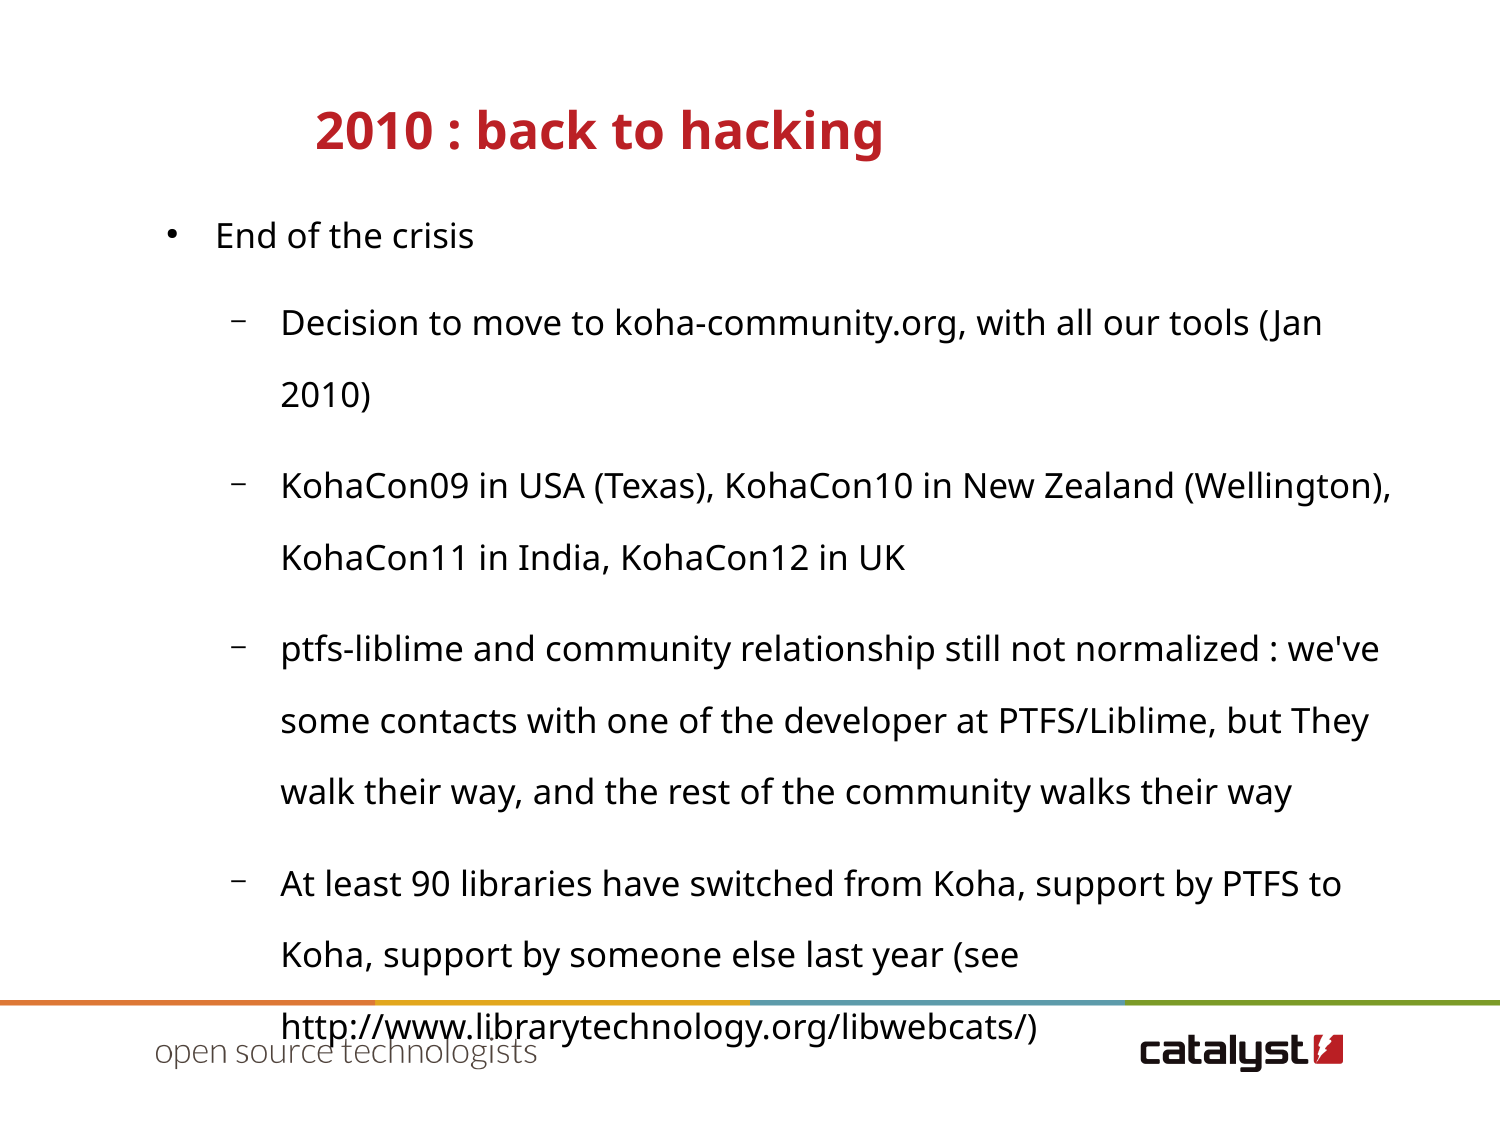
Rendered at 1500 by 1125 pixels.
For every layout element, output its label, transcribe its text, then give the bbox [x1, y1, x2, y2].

picture [0, 1000, 1500, 1072]
list End of the crisis Decision to move to koha-community.org, with all our tools (Jan 2010) KohaCon09 in USA (Texas), KohaCon10 in New Zealand (Wellington), KohaCon11 in India, KohaCon12 in UK ptfs-liblime and community relationship still not normalized : we've some contacts with one of the developer at PTFS/Liblime, but They walk their way, and the rest of the community walks their way At least 90 libraries have switched from Koha, support by PTFS to Koha, support by someone else last year (see http://www.librarytechnology.org/libwebcats/) [150, 187, 1414, 1053]
title 2010 : back to hacking [315, 0, 1463, 260]
